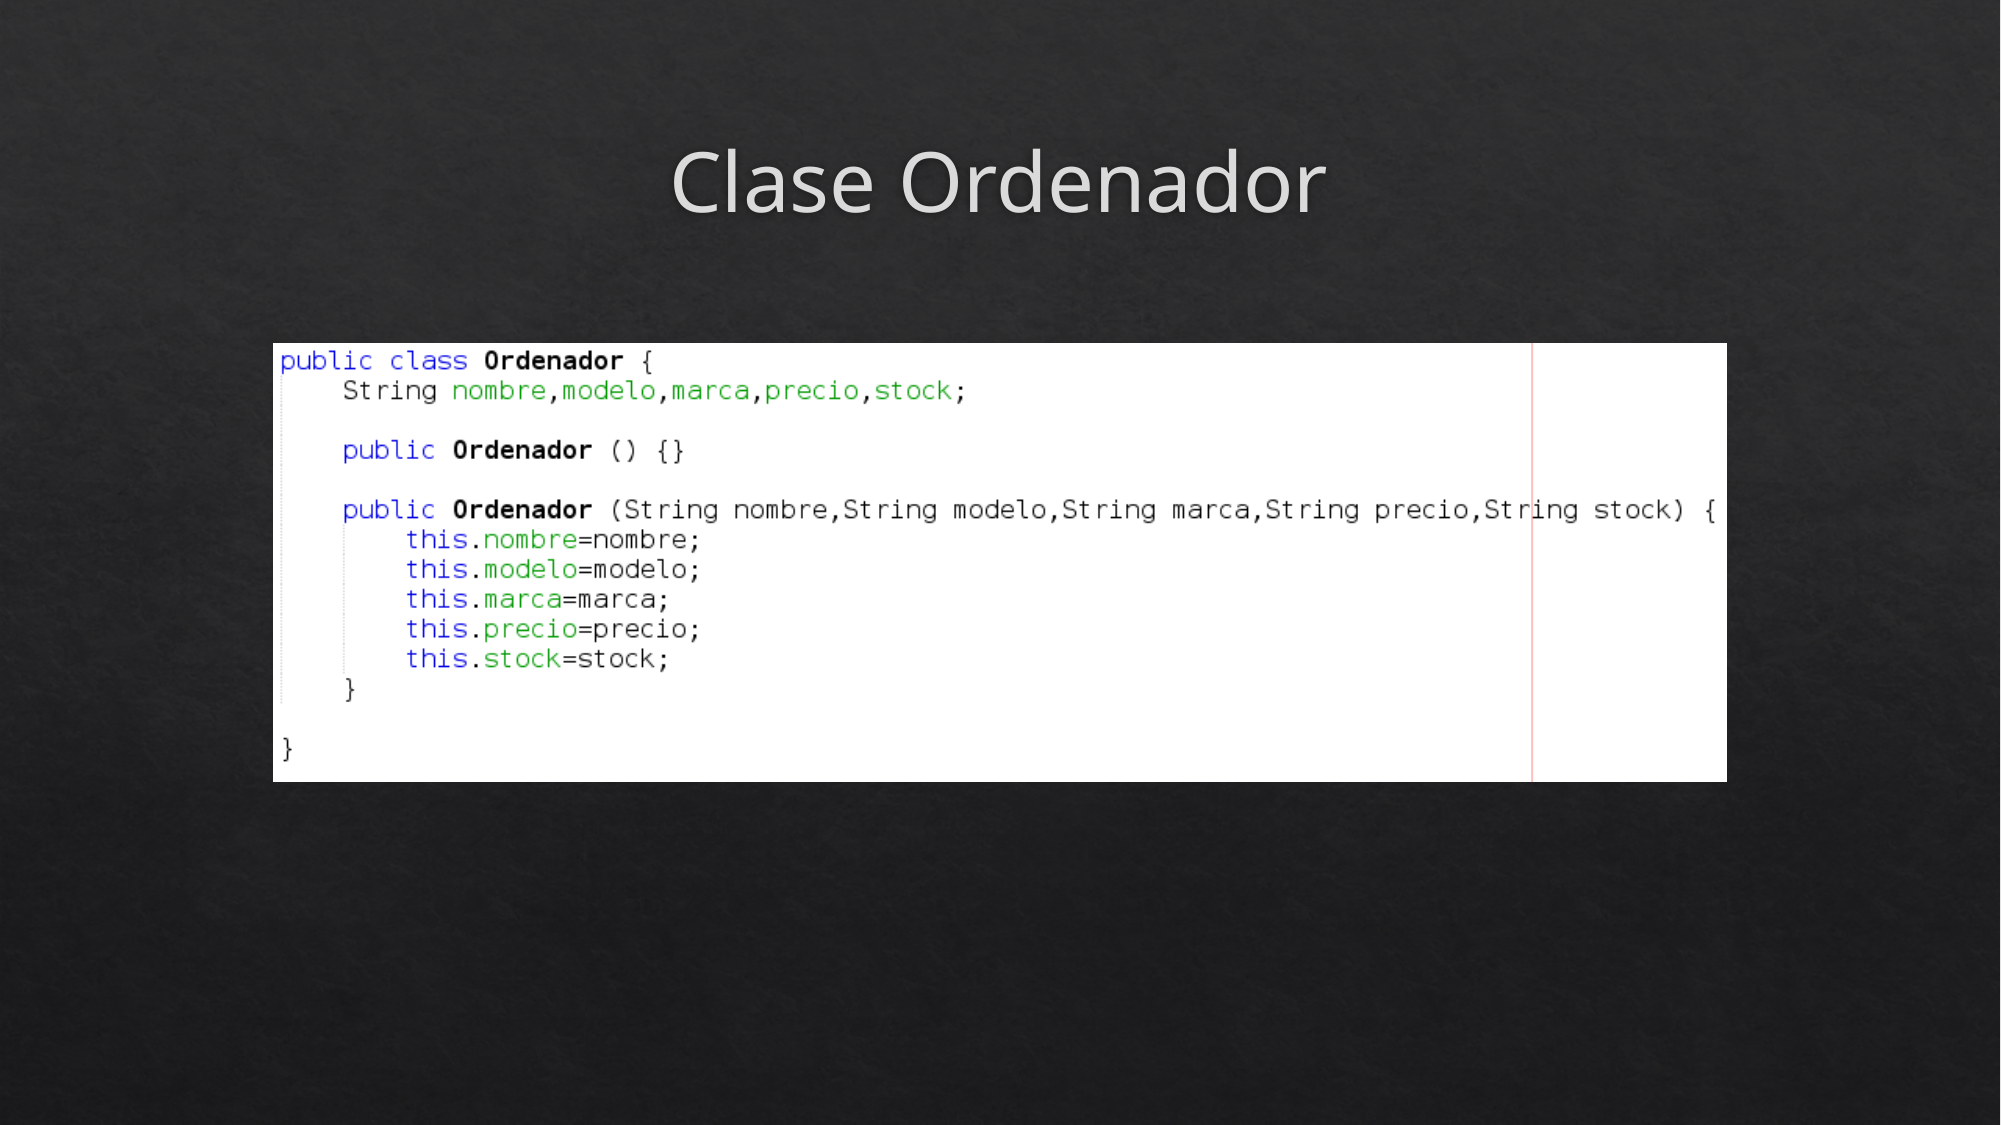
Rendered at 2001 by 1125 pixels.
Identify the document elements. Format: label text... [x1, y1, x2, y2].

title Clase Ordenador [149, 99, 1849, 260]
picture [0, 0, 2001, 1125]
list [149, 284, 1849, 950]
